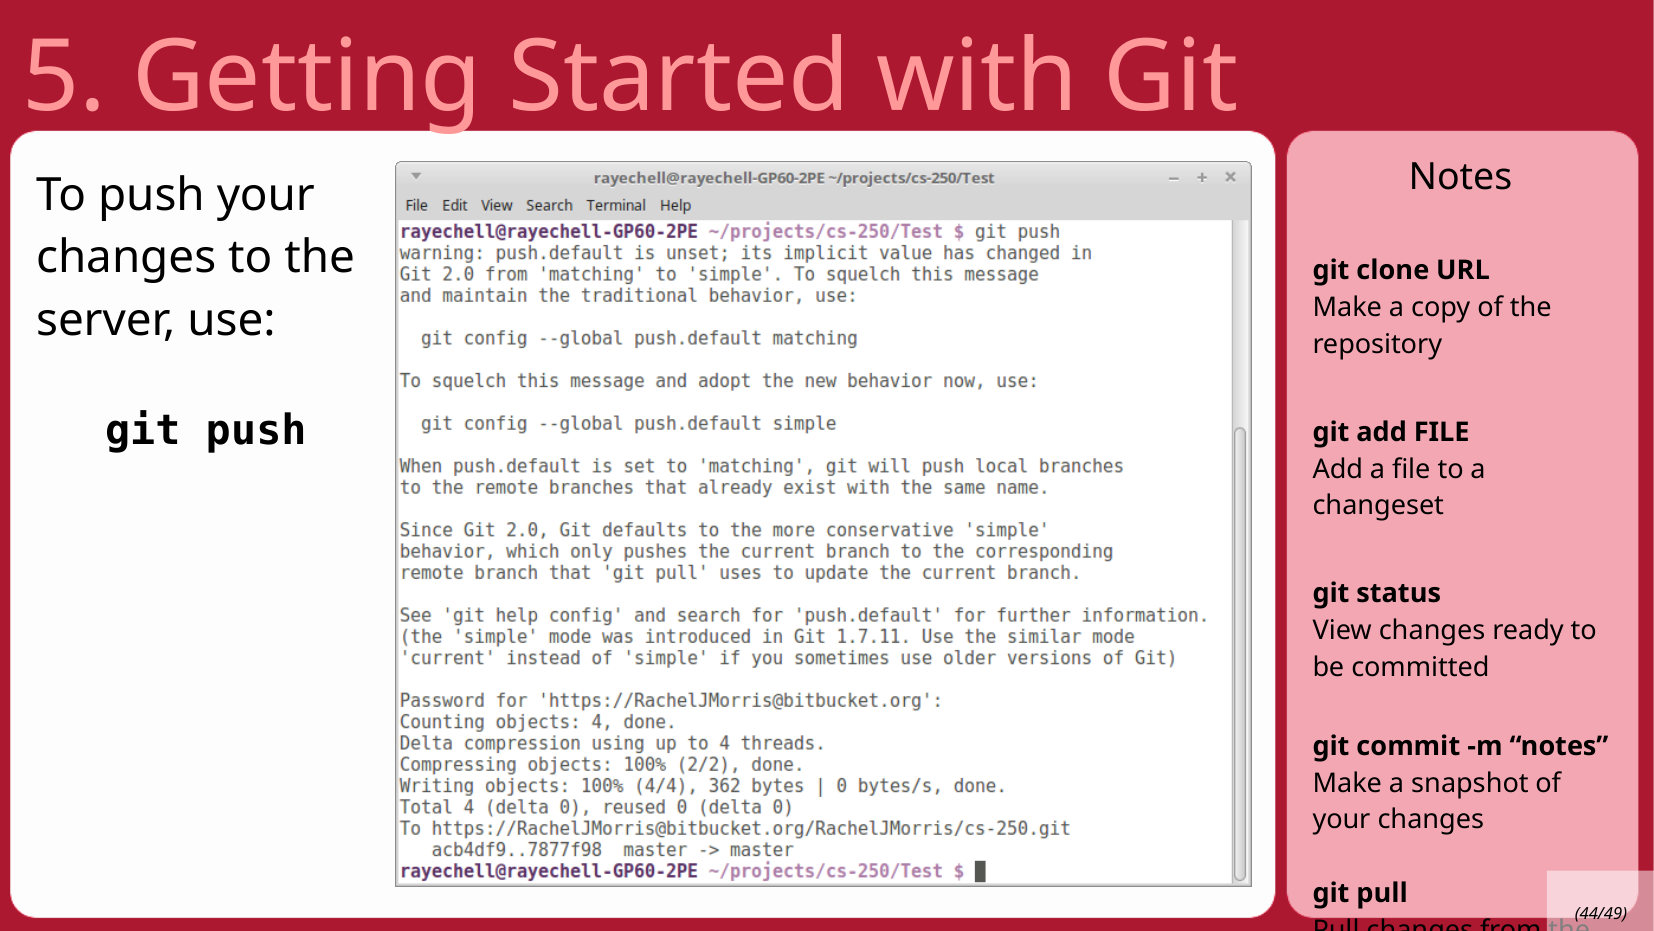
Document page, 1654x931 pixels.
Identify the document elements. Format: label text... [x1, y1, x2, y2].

picture [1432, 926, 1440, 931]
picture [0, 0, 1654, 931]
text_box (<number>/49) [1546, 877, 1654, 931]
text_box To push your changes to the server, use: git push [35, 161, 377, 887]
picture [1503, 926, 1511, 931]
title 5. Getting Started with Git [22, 7, 1511, 136]
text_box Notes git clone URL Make a copy of the repository git add FILE Add a file to a changeset git status View changes ready to be committed git commit -m “notes” Make a snapshot of your changes git pull Pull changes from the server git push Push changes to server [1290, 141, 1631, 906]
picture [1317, 922, 1324, 929]
